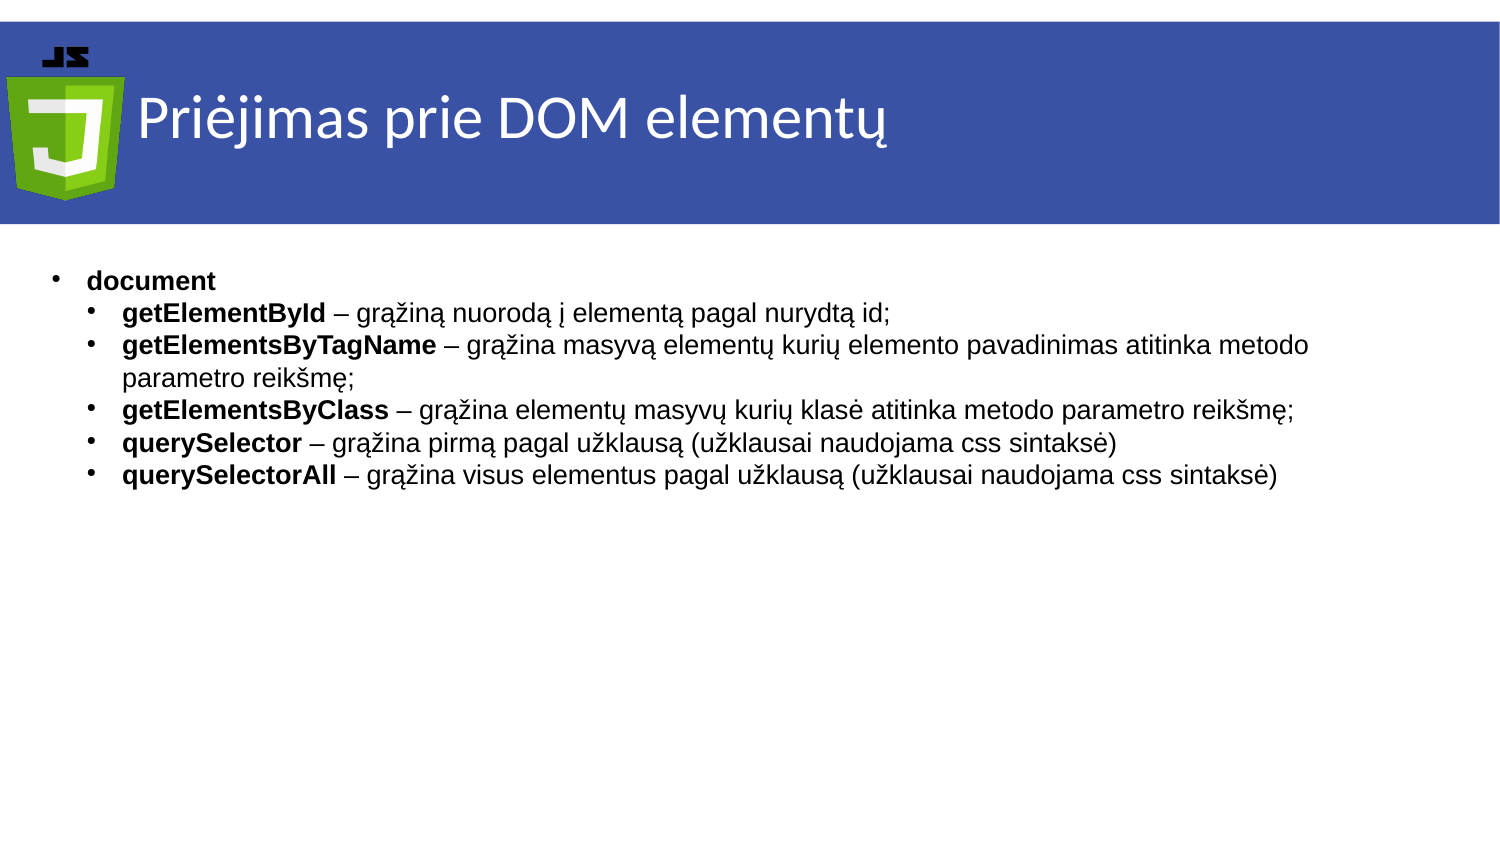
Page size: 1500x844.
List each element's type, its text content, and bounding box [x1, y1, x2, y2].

title Priėjimas prie DOM elementų [125, 72, 1500, 167]
text_box document getElementById – grąžiną nuorodą į elementą pagal nurydtą id; getElementsByTagName – grąžina masyvą elementų kurių elemento pavadinimas atitinka metodo parametro reikšmę; getElementsByClass – grąžina elementų masyvų kurių klasė atitinka metodo parametro reikšmę; querySelector – grąžina pirmą pagal užklausą (užklausai naudojama css sintaksė) querySelectorAll – grąžina visus elementus pagal užklausą (užklausai naudojama css sintaksė) [36, 247, 1389, 789]
picture [5, 46, 125, 201]
